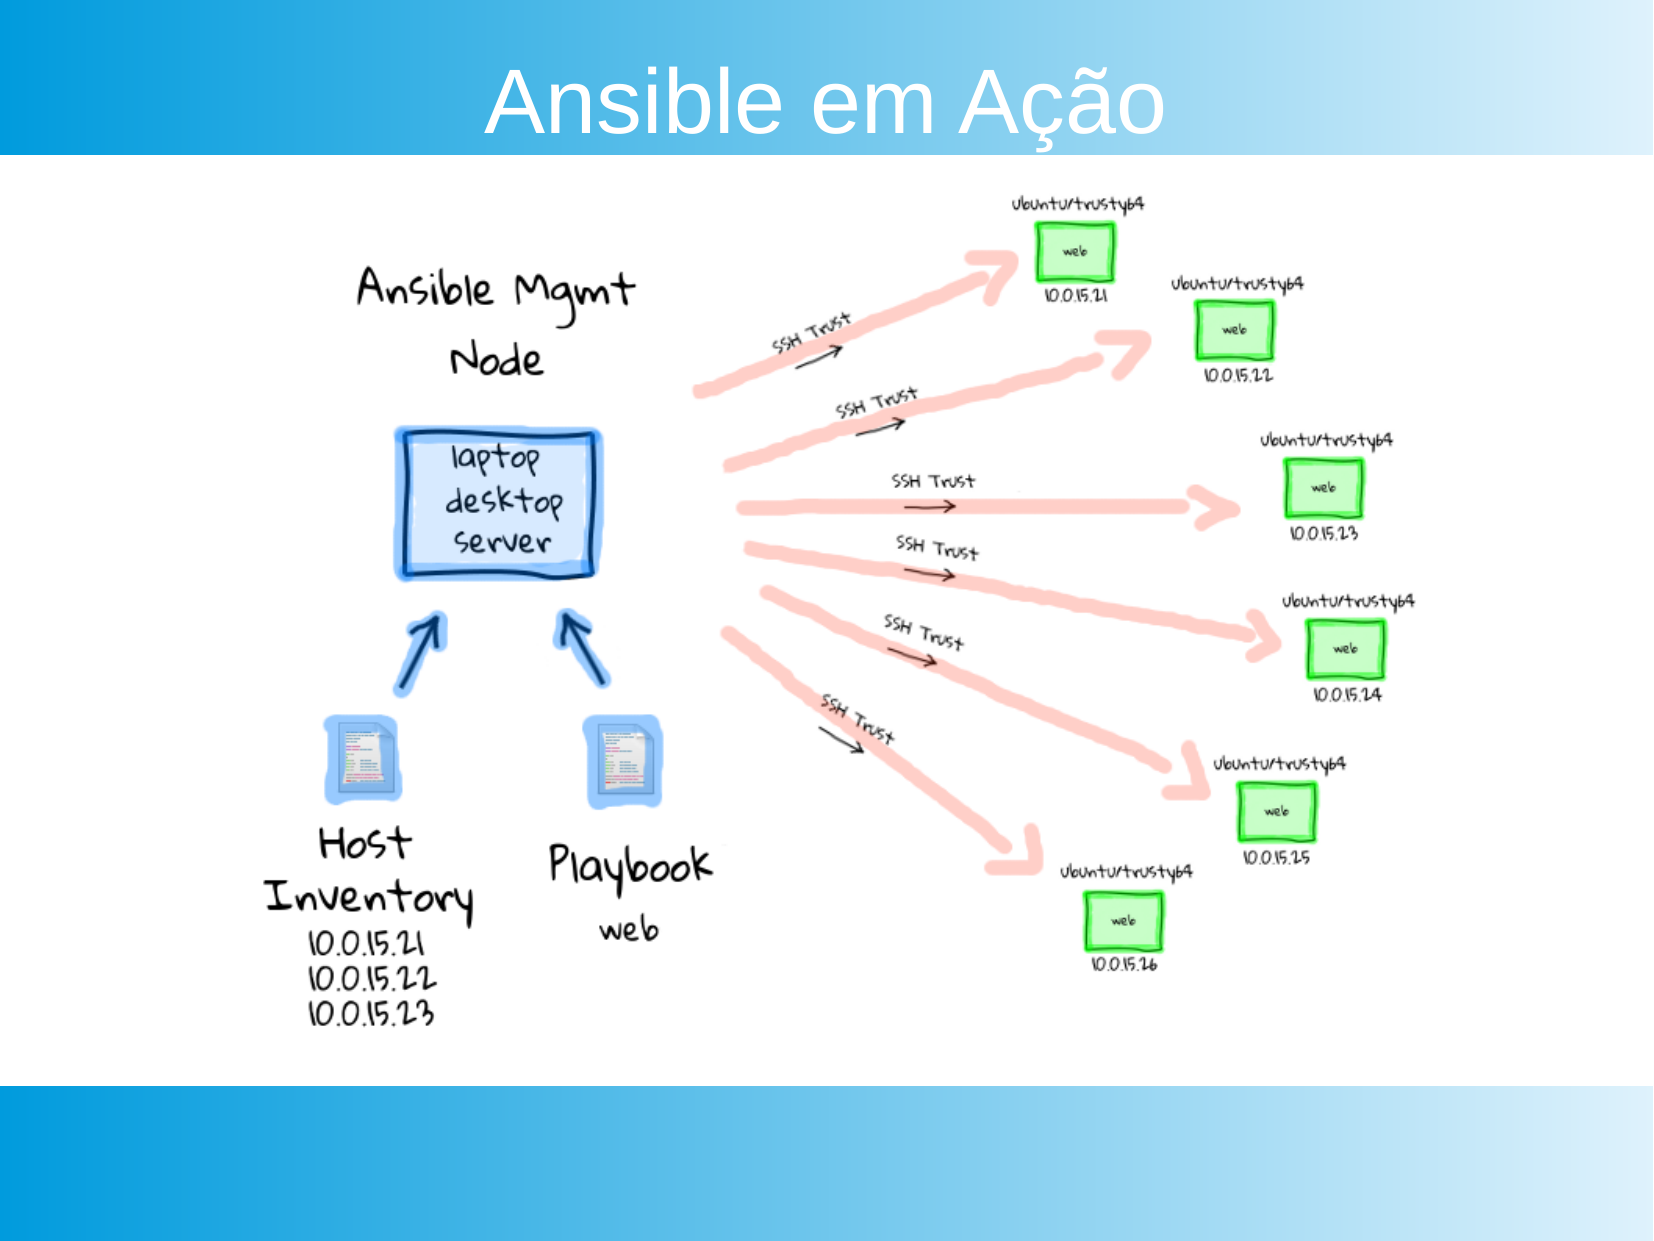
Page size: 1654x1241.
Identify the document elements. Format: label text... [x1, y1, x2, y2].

title Ansible em Ação [82, 49, 1571, 155]
picture [262, 183, 1430, 1040]
